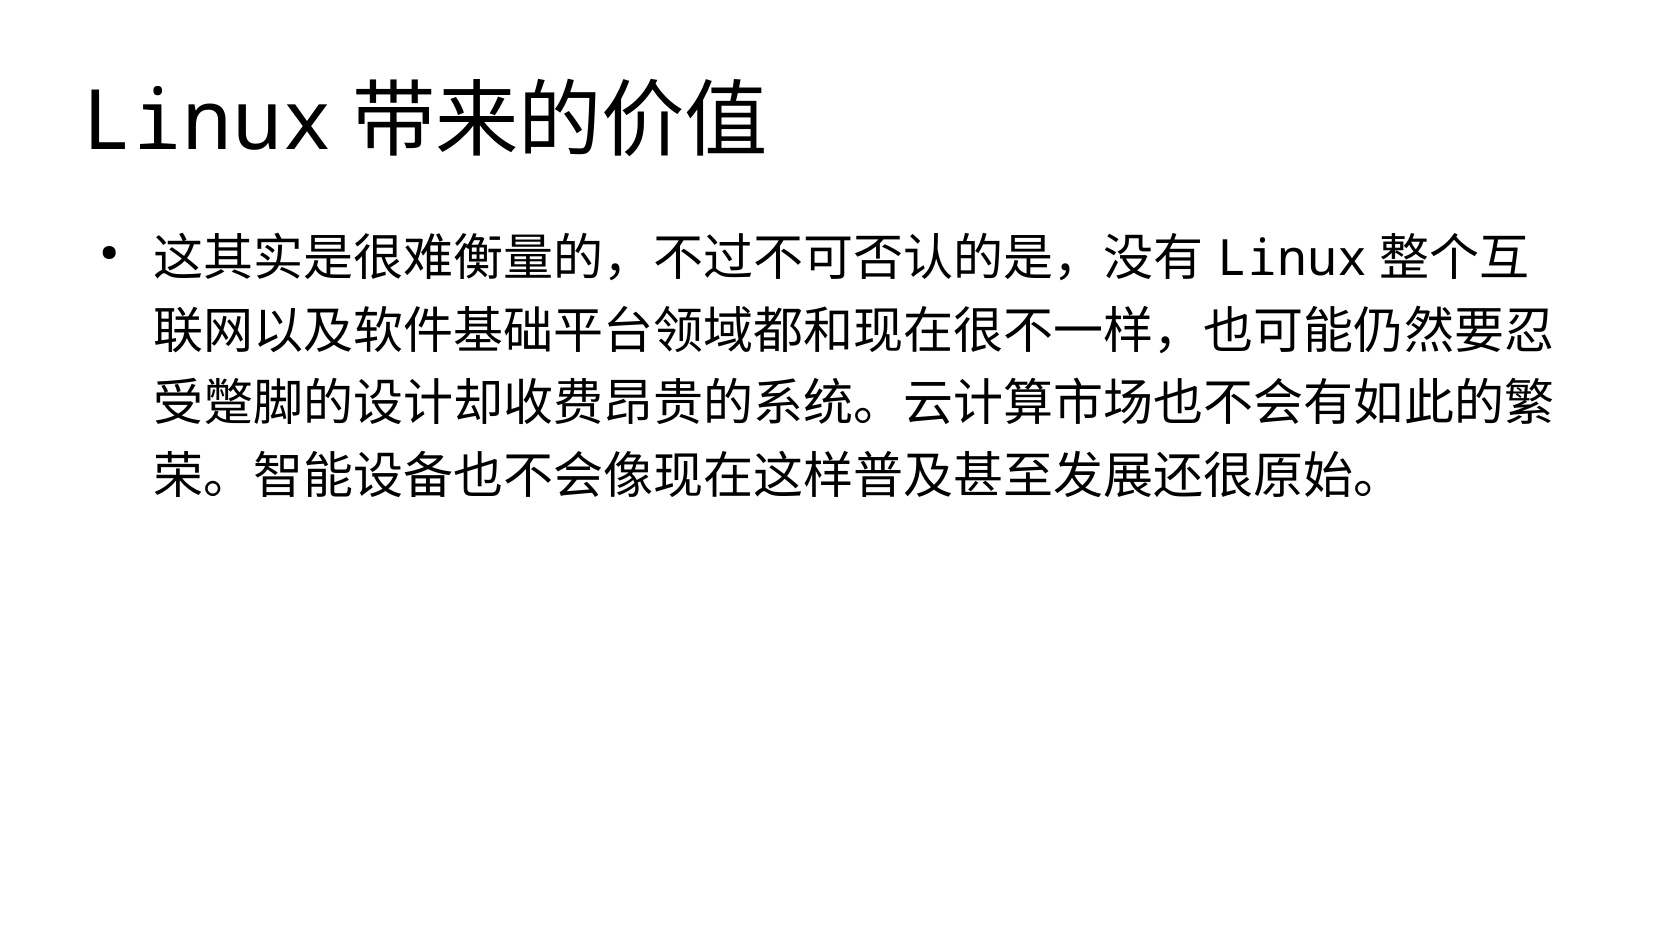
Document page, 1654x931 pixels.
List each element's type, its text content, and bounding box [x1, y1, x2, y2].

list 这其实是很难衡量的，不过不可否认的是，没有Linux整个互联网以及软件基础平台领域都和现在很不一样，也可能仍然要忍受蹩脚的设计却收费昂贵的系统。云计算市场也不会有如此的繁荣。智能设备也不会像现在这样普及甚至发展还很原始。 [82, 217, 1571, 839]
title Linux带来的价值 [82, 37, 1571, 189]
